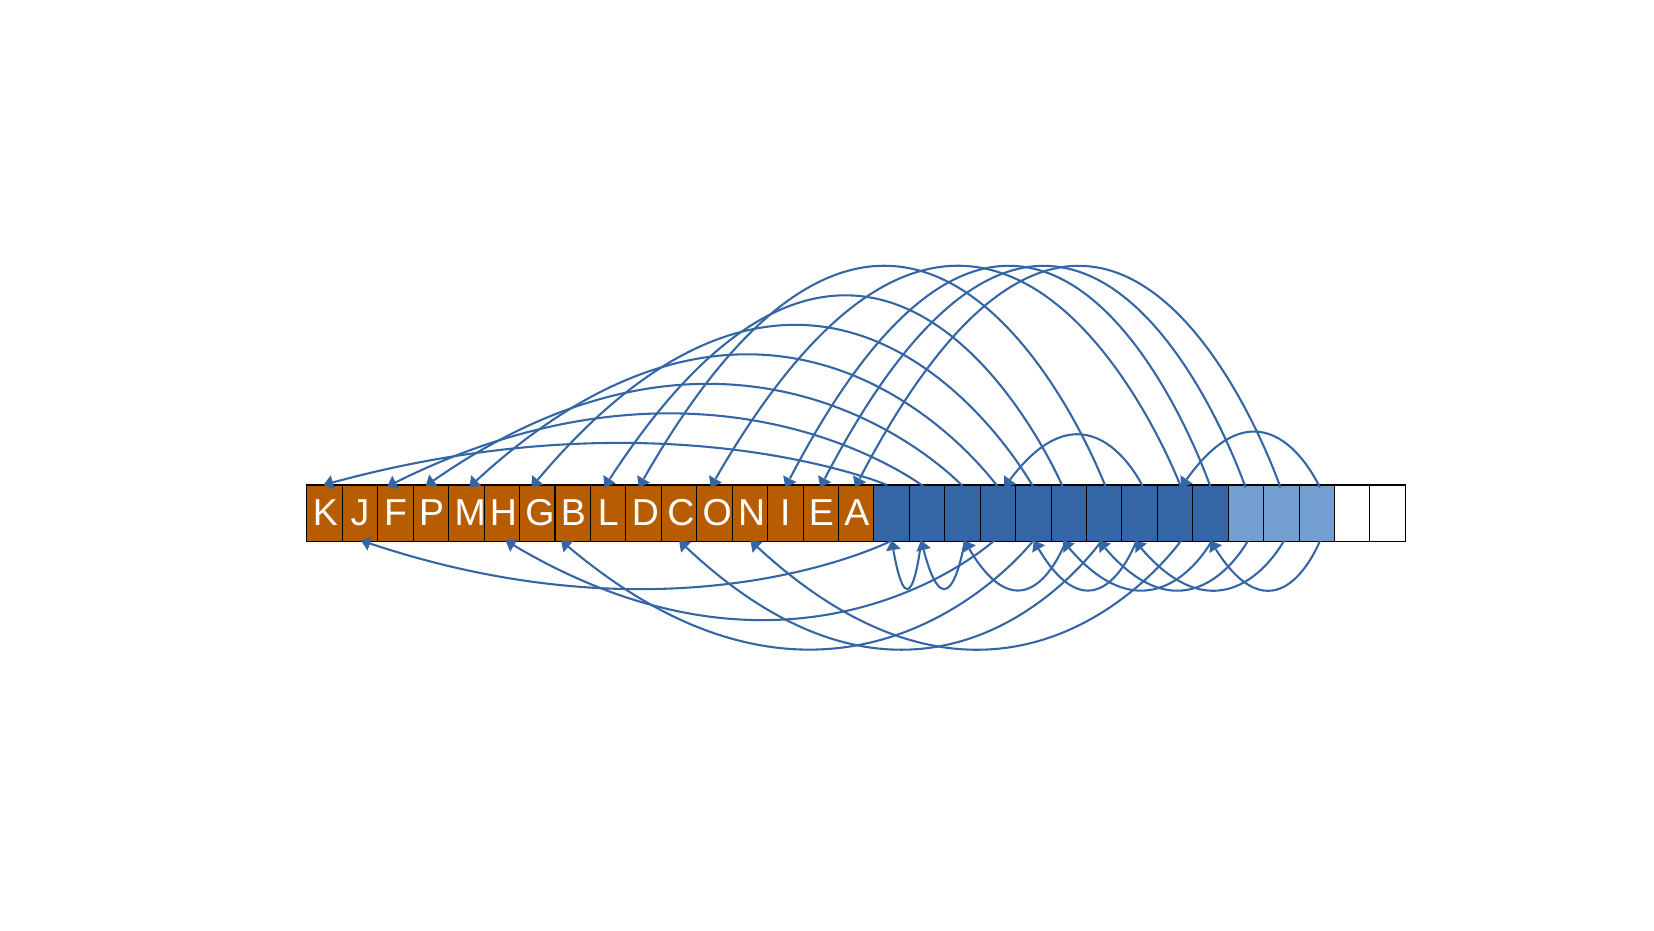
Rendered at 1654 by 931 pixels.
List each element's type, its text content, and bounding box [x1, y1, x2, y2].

table_header [1370, 486, 1405, 541]
table_header [910, 486, 944, 541]
table_header C [662, 486, 696, 541]
table_header [1193, 486, 1228, 541]
table_header P [414, 486, 448, 541]
table_header E [804, 486, 838, 541]
table_header [1300, 486, 1334, 541]
table_header [1122, 486, 1157, 541]
table_header H [485, 486, 519, 541]
table_header F [378, 486, 413, 541]
table_header [1016, 486, 1051, 541]
table_header [874, 486, 909, 541]
table_header A [839, 486, 873, 541]
table_header I [768, 486, 803, 541]
table_header N [733, 486, 767, 541]
table_header [1158, 486, 1192, 541]
table_header [1335, 486, 1369, 541]
table_header [945, 486, 980, 541]
table_header G [520, 486, 554, 541]
table_header B [556, 486, 590, 541]
table_header [1264, 486, 1299, 541]
table_header L [591, 486, 625, 541]
table_header [981, 486, 1015, 541]
table_header [1052, 486, 1086, 541]
table_header [1229, 486, 1263, 541]
table_header K [307, 486, 342, 541]
table_header M [449, 486, 484, 541]
table_header [1087, 486, 1121, 541]
table_header O [697, 486, 732, 541]
table_header D [626, 486, 661, 541]
table_header J [343, 486, 377, 541]
